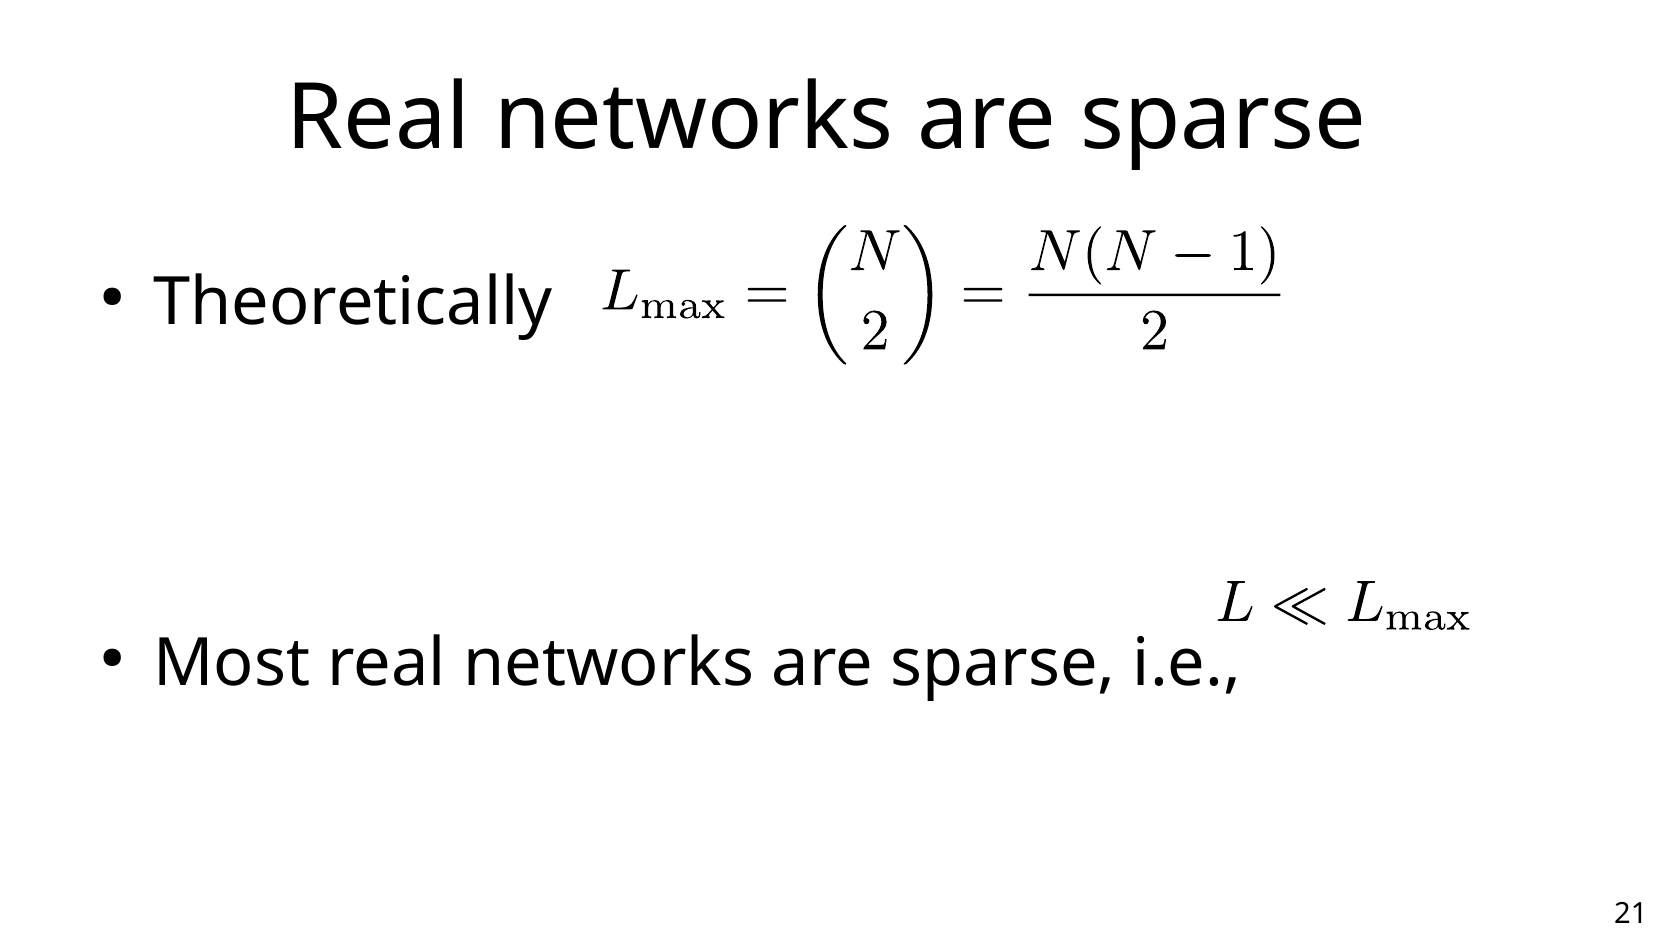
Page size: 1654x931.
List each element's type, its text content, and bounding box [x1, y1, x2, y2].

text_box [1215, 581, 1471, 631]
text_box [600, 225, 1281, 365]
title Real networks are sparse [82, 1, 1571, 226]
list Theoretically Most real networks are sparse, i.e., [82, 253, 1571, 793]
